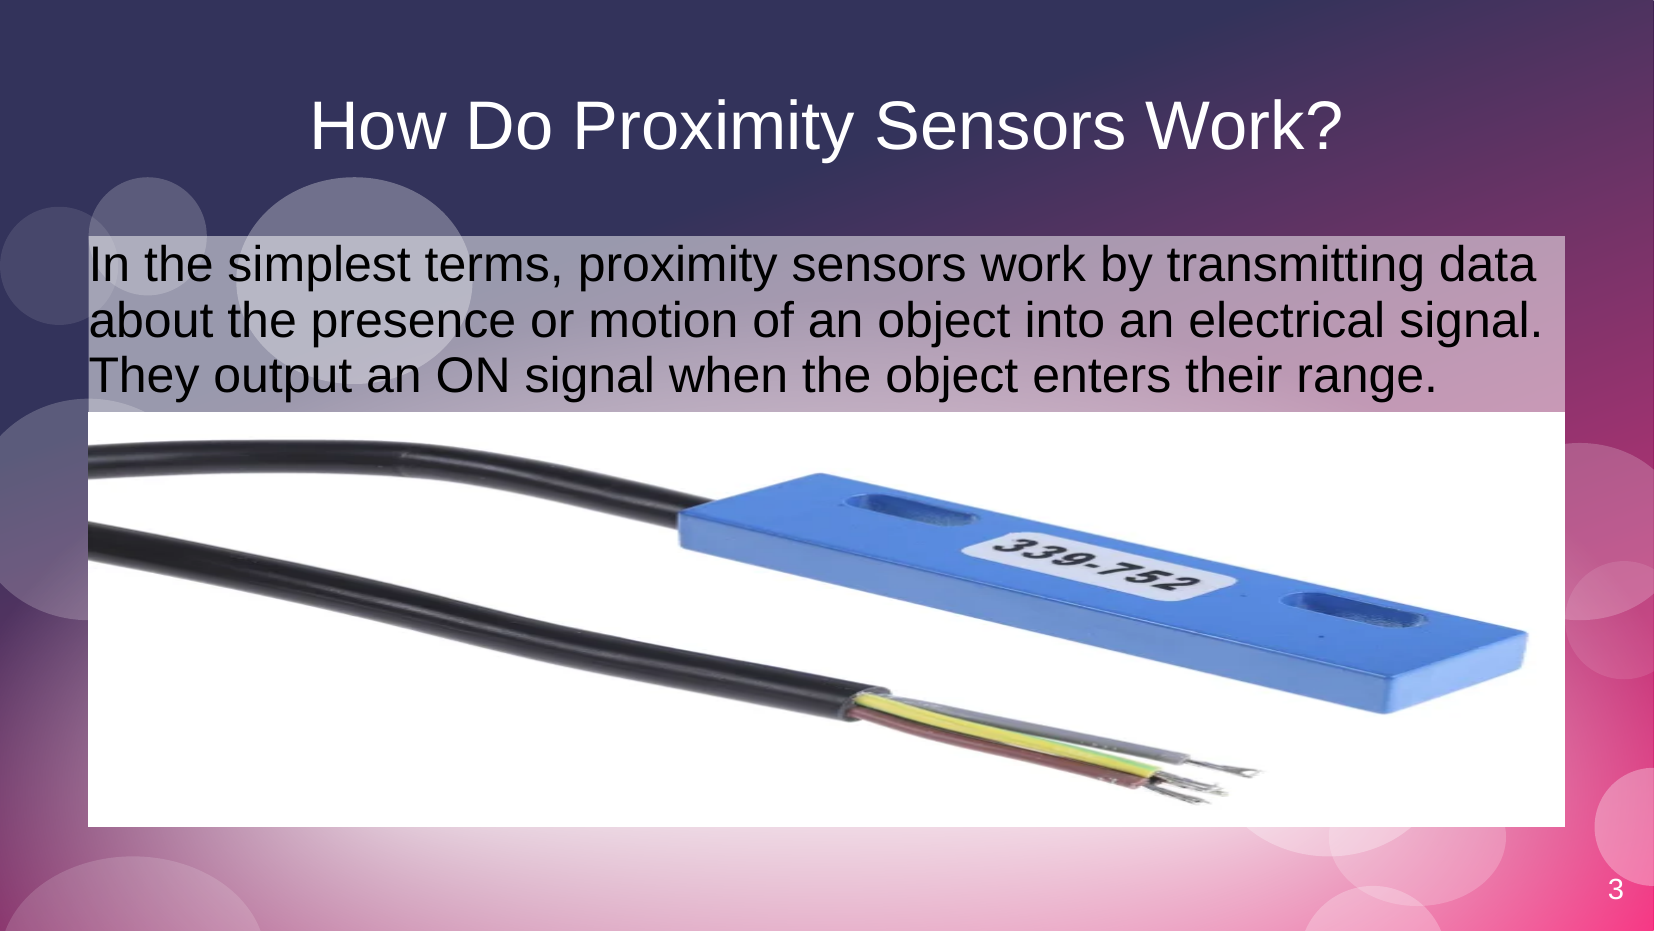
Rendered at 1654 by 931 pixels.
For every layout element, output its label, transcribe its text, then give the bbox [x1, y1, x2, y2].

list In the simplest terms, proximity sensors work by transmitting data about the presence or motion of an object into an electrical signal. They output an ON signal when the object enters their range. [88, 236, 1565, 412]
picture [88, 412, 1565, 827]
title How Do Proximity Sensors Work? [88, 44, 1565, 207]
